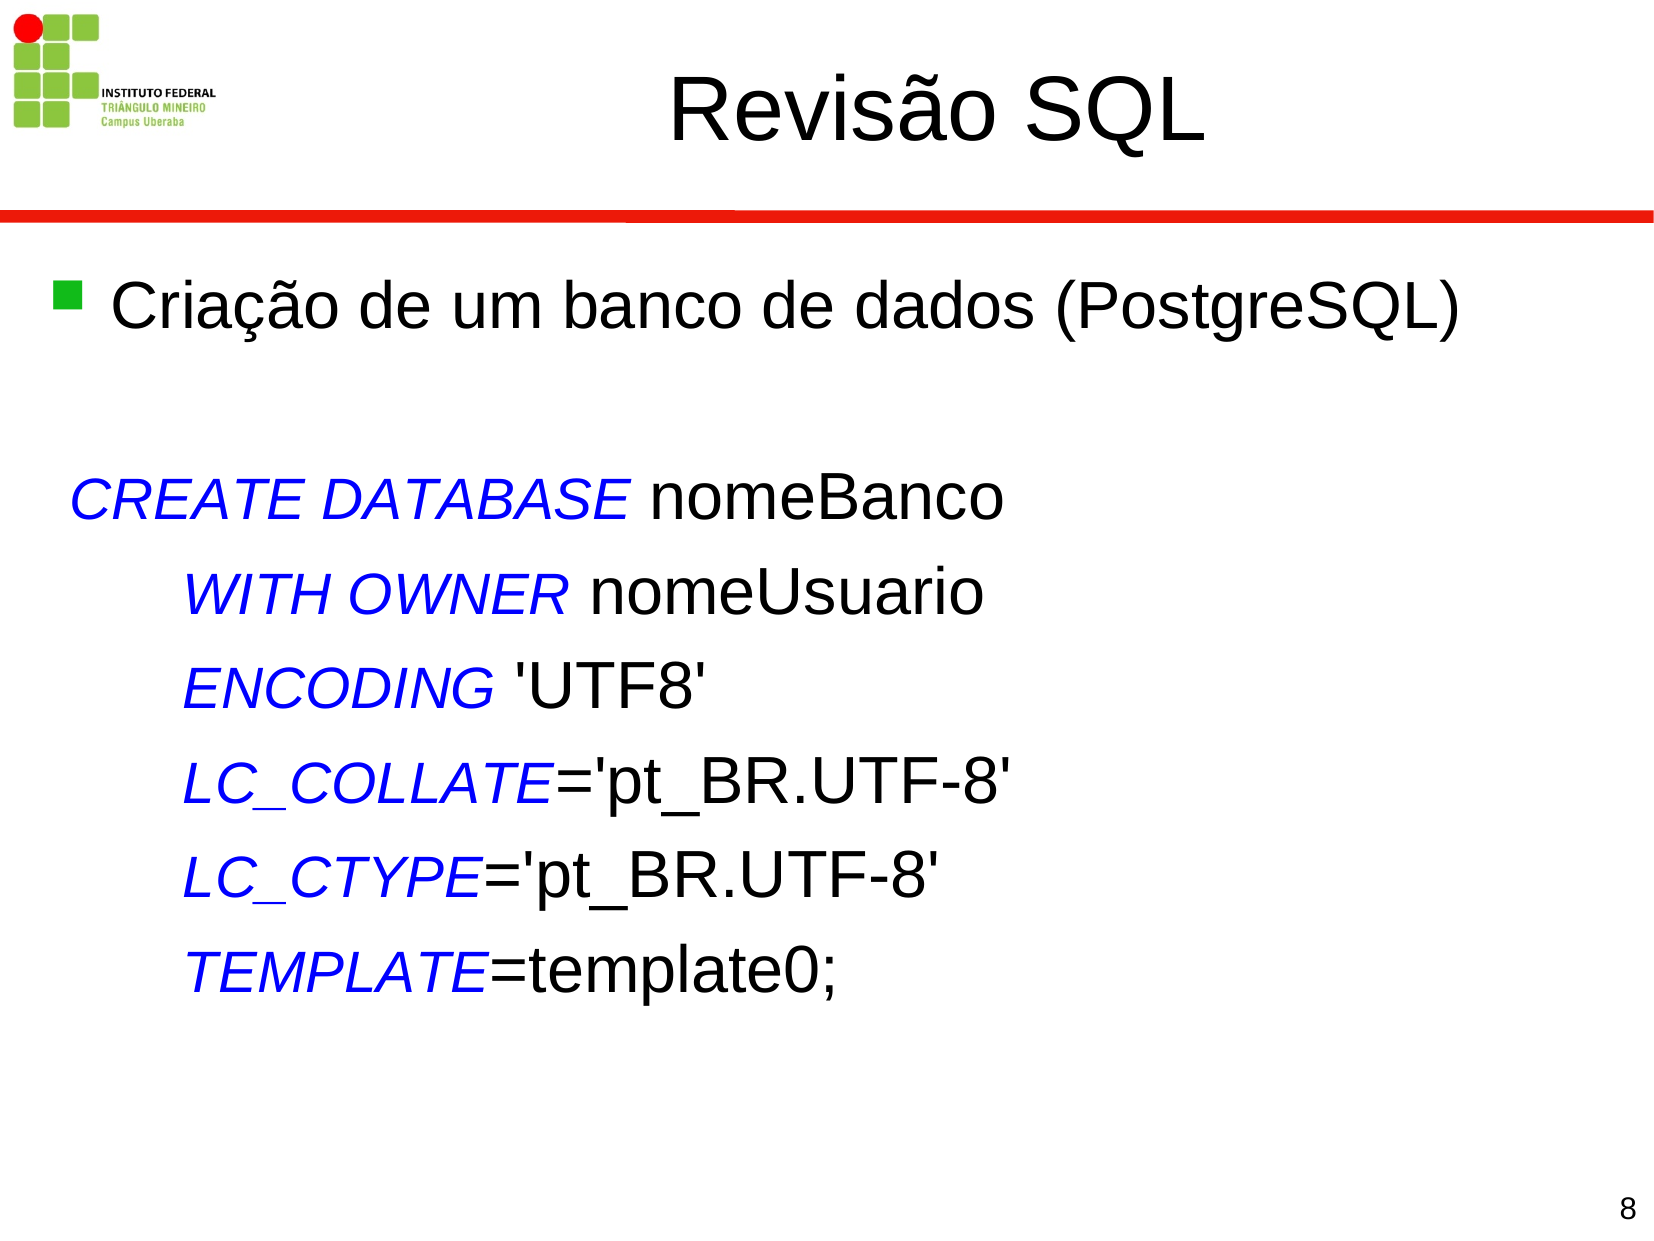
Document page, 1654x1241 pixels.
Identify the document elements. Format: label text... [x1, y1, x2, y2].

picture [0, 2, 228, 139]
text_box Revisão SQL [253, 0, 1622, 207]
text_box <número> [1185, 1179, 1654, 1220]
text_box Criação de um banco de dados (PostgreSQL) CREATE DATABASE nomeBanco WITH OWNER nomeUsuario ENCODING 'UTF8' LC_COLLATE='pt_BR.UTF-8' LC_CTYPE='pt_BR.UTF-8' TEMPLATE=template0; [32, 253, 1622, 1205]
